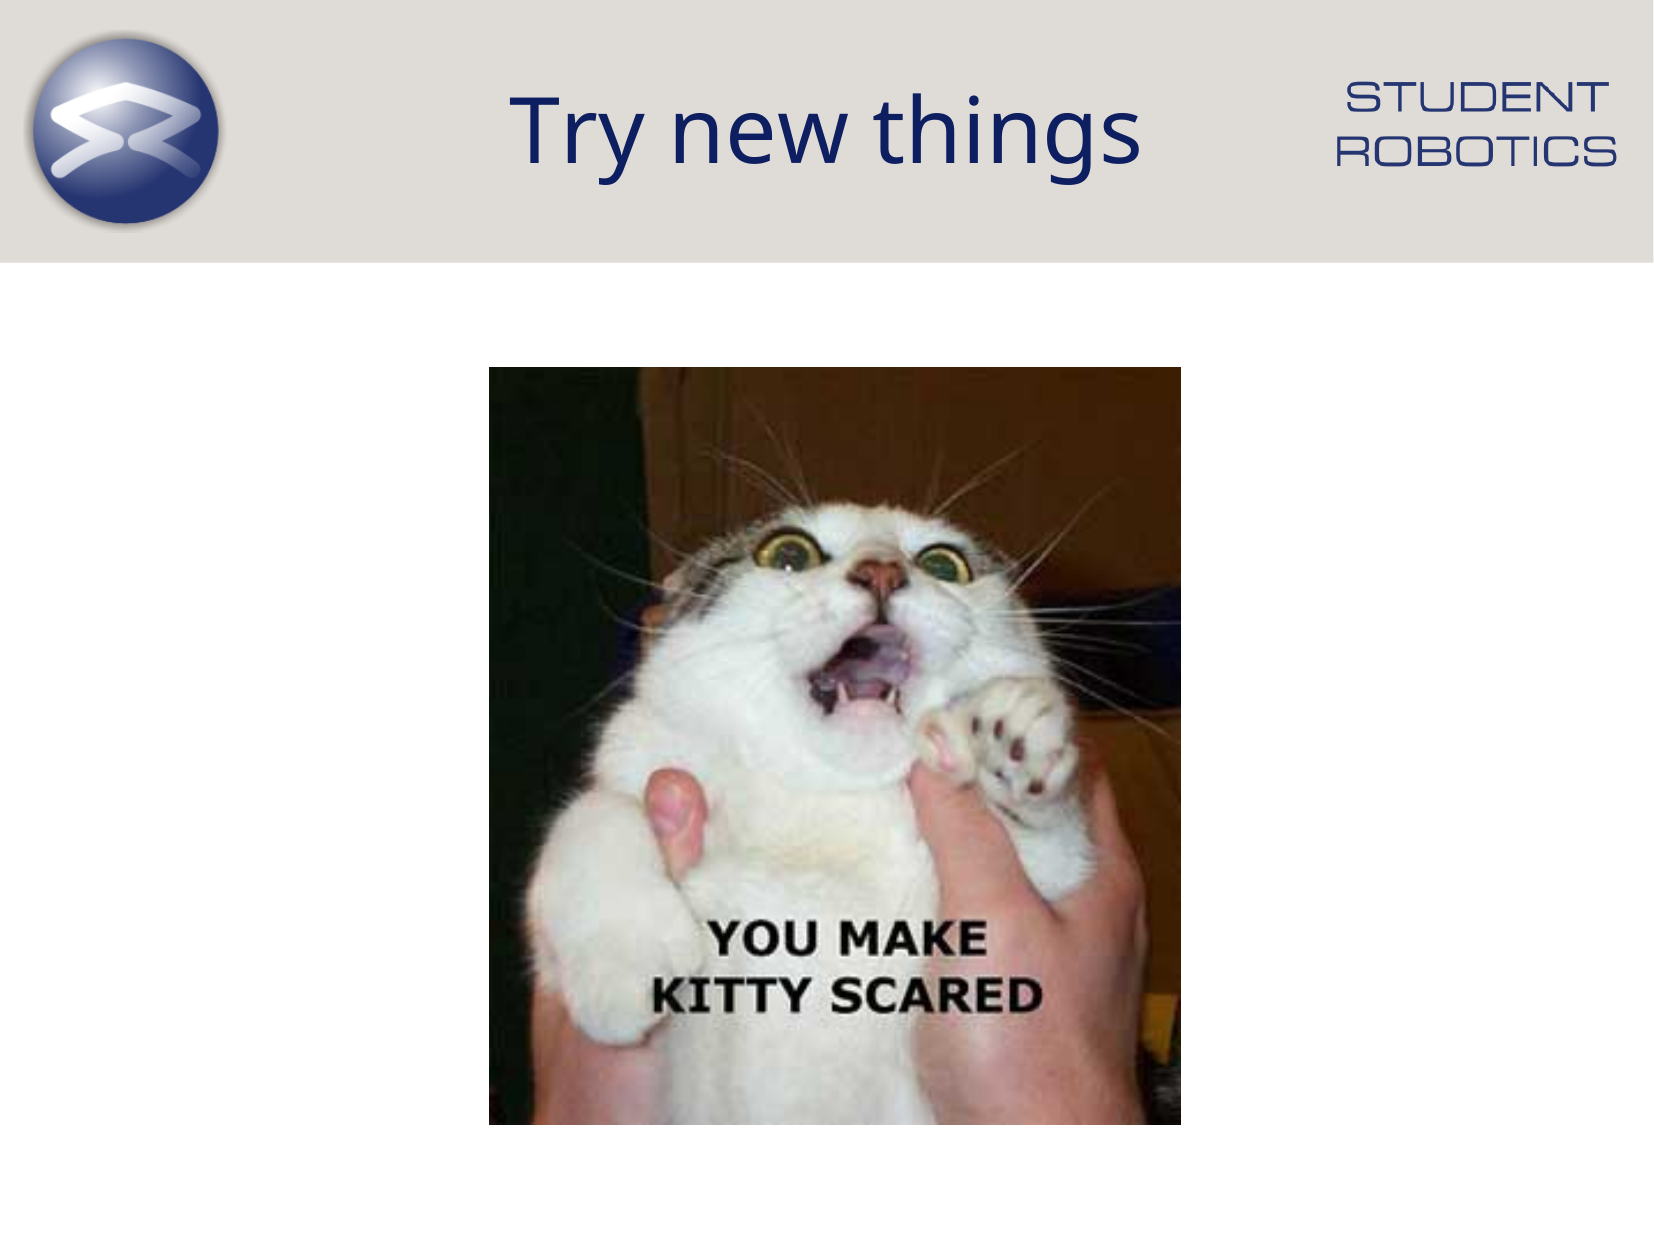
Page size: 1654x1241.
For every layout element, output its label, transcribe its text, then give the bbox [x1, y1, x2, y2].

picture [1571, 68, 1633, 174]
picture [9, 19, 82, 245]
title Try new things [82, 7, 1571, 250]
picture [489, 367, 1181, 1126]
